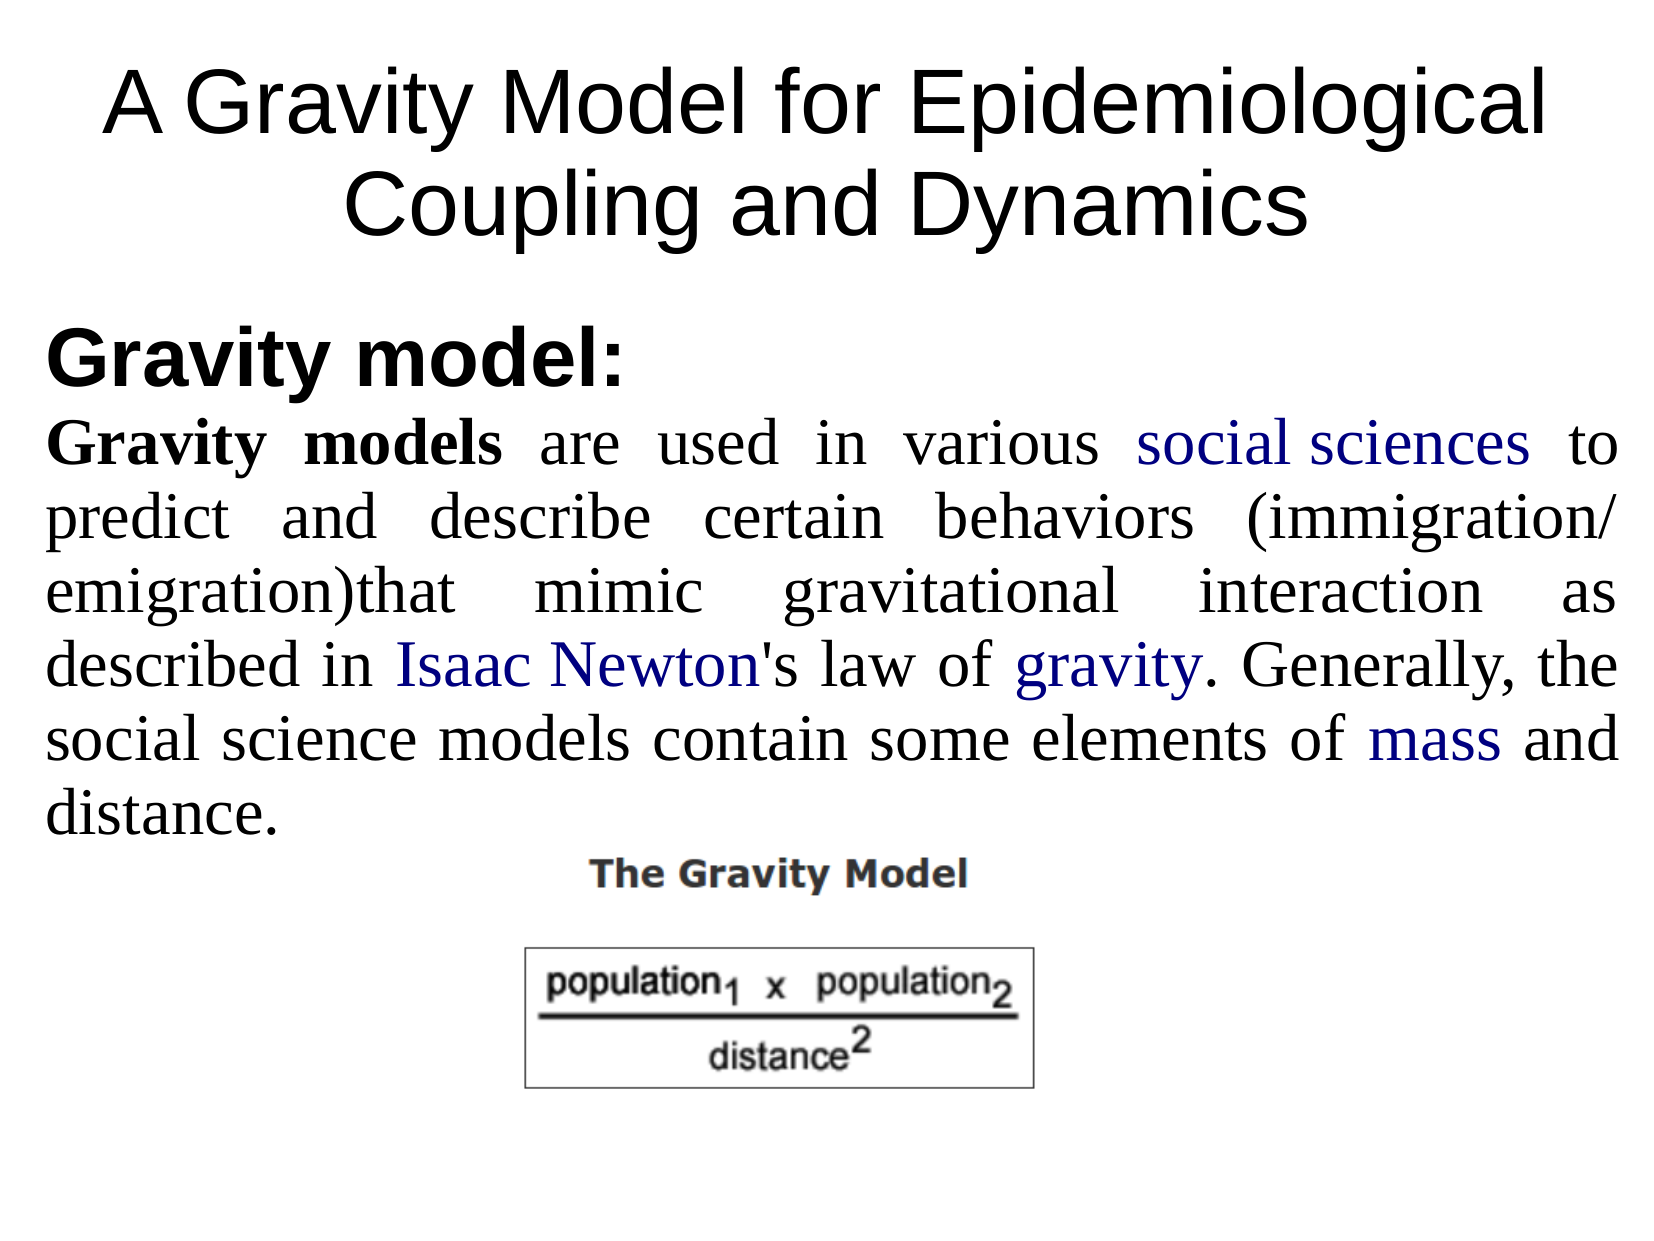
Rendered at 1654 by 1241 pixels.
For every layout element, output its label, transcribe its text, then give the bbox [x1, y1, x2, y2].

subtitle Gravity model: Gravity models are used in various social sciences to predict and describe certain behaviors (immigration/ emigration)that mimic gravitational interaction as described in Isaac Newton's law of gravity. Generally, the social science models contain some elements of mass and distance. [45, 290, 1621, 946]
title A Gravity Model for Epidemiological Coupling and Dynamics [82, 49, 1571, 257]
picture [495, 839, 1077, 1111]
